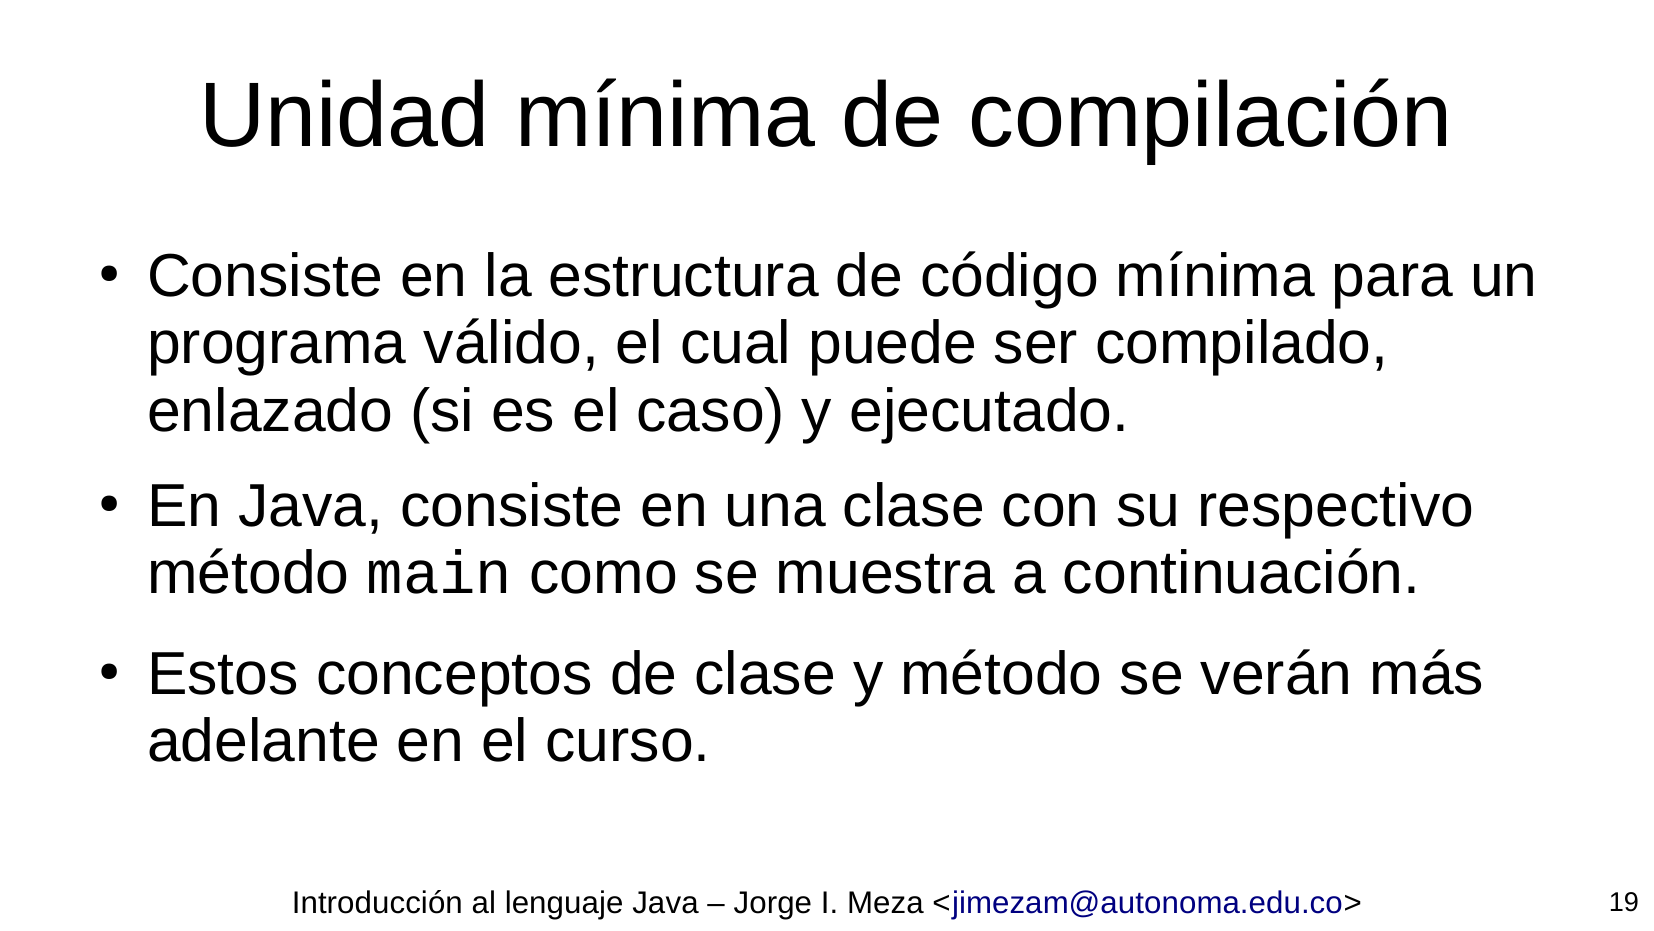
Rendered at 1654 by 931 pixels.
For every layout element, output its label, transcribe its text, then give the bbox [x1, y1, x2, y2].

list Consiste en la estructura de código mínima para un programa válido, el cual puede ser compilado, enlazado (si es el caso) y ejecutado. En Java, consiste en una clase con su respectivo método main como se muestra a continuación. Estos conceptos de clase y método se verán más adelante en el curso. [82, 241, 1571, 781]
title Unidad mínima de compilación [82, 37, 1571, 193]
